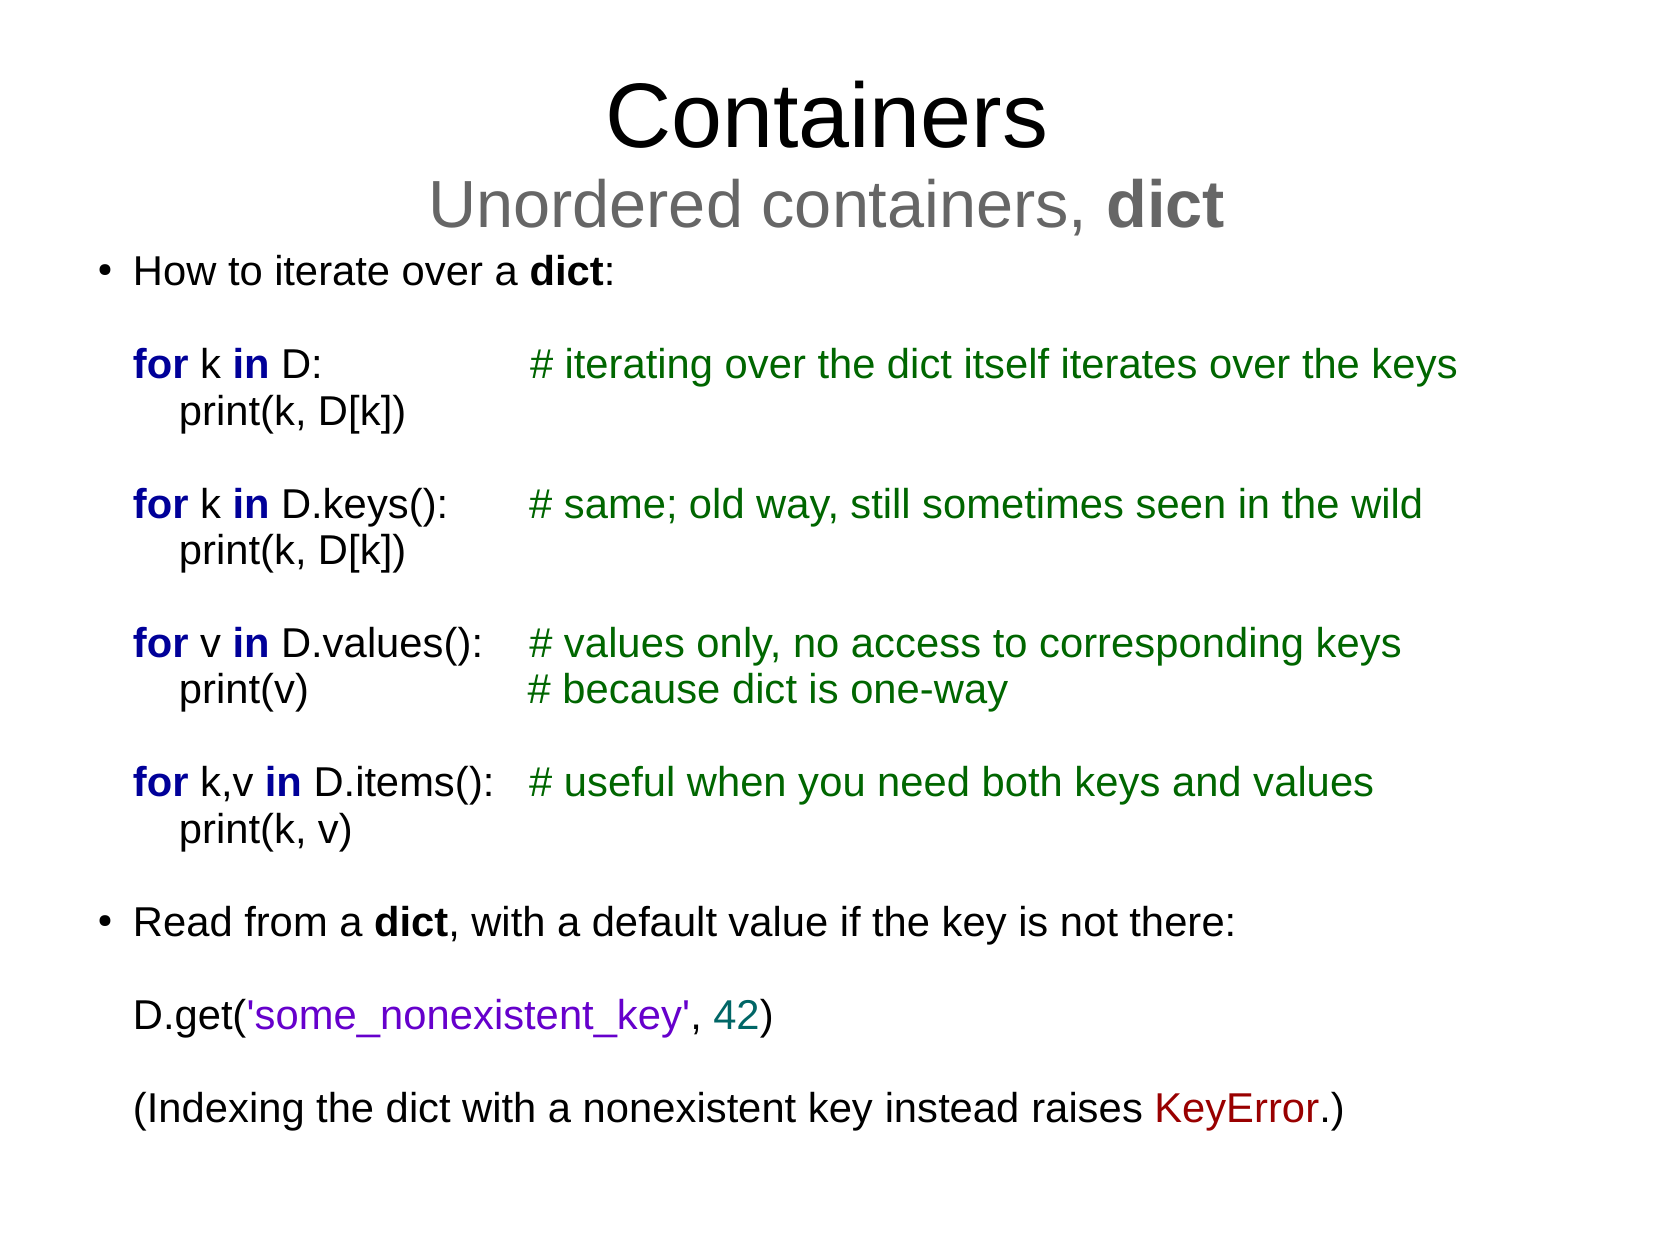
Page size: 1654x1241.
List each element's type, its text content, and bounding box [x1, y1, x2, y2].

text_box How to iterate over a dict: for k in D: # iterating over the dict itself iterates over the keys print(k, D[k]) for k in D.keys(): # same; old way, still sometimes seen in the wild print(k, D[k]) for v in D.values(): # values only, no access to corresponding keys print(v) # because dict is one-way for k,v in D.items(): # useful when you need both keys and values print(k, v) Read from a dict, with a default value if the key is not there: D.get('some_nonexistent_key', 42) (Indexing the dict with a nonexistent key instead raises KeyError.) [82, 240, 1561, 1241]
title Containers Unordered containers, dict [82, 49, 1571, 257]
